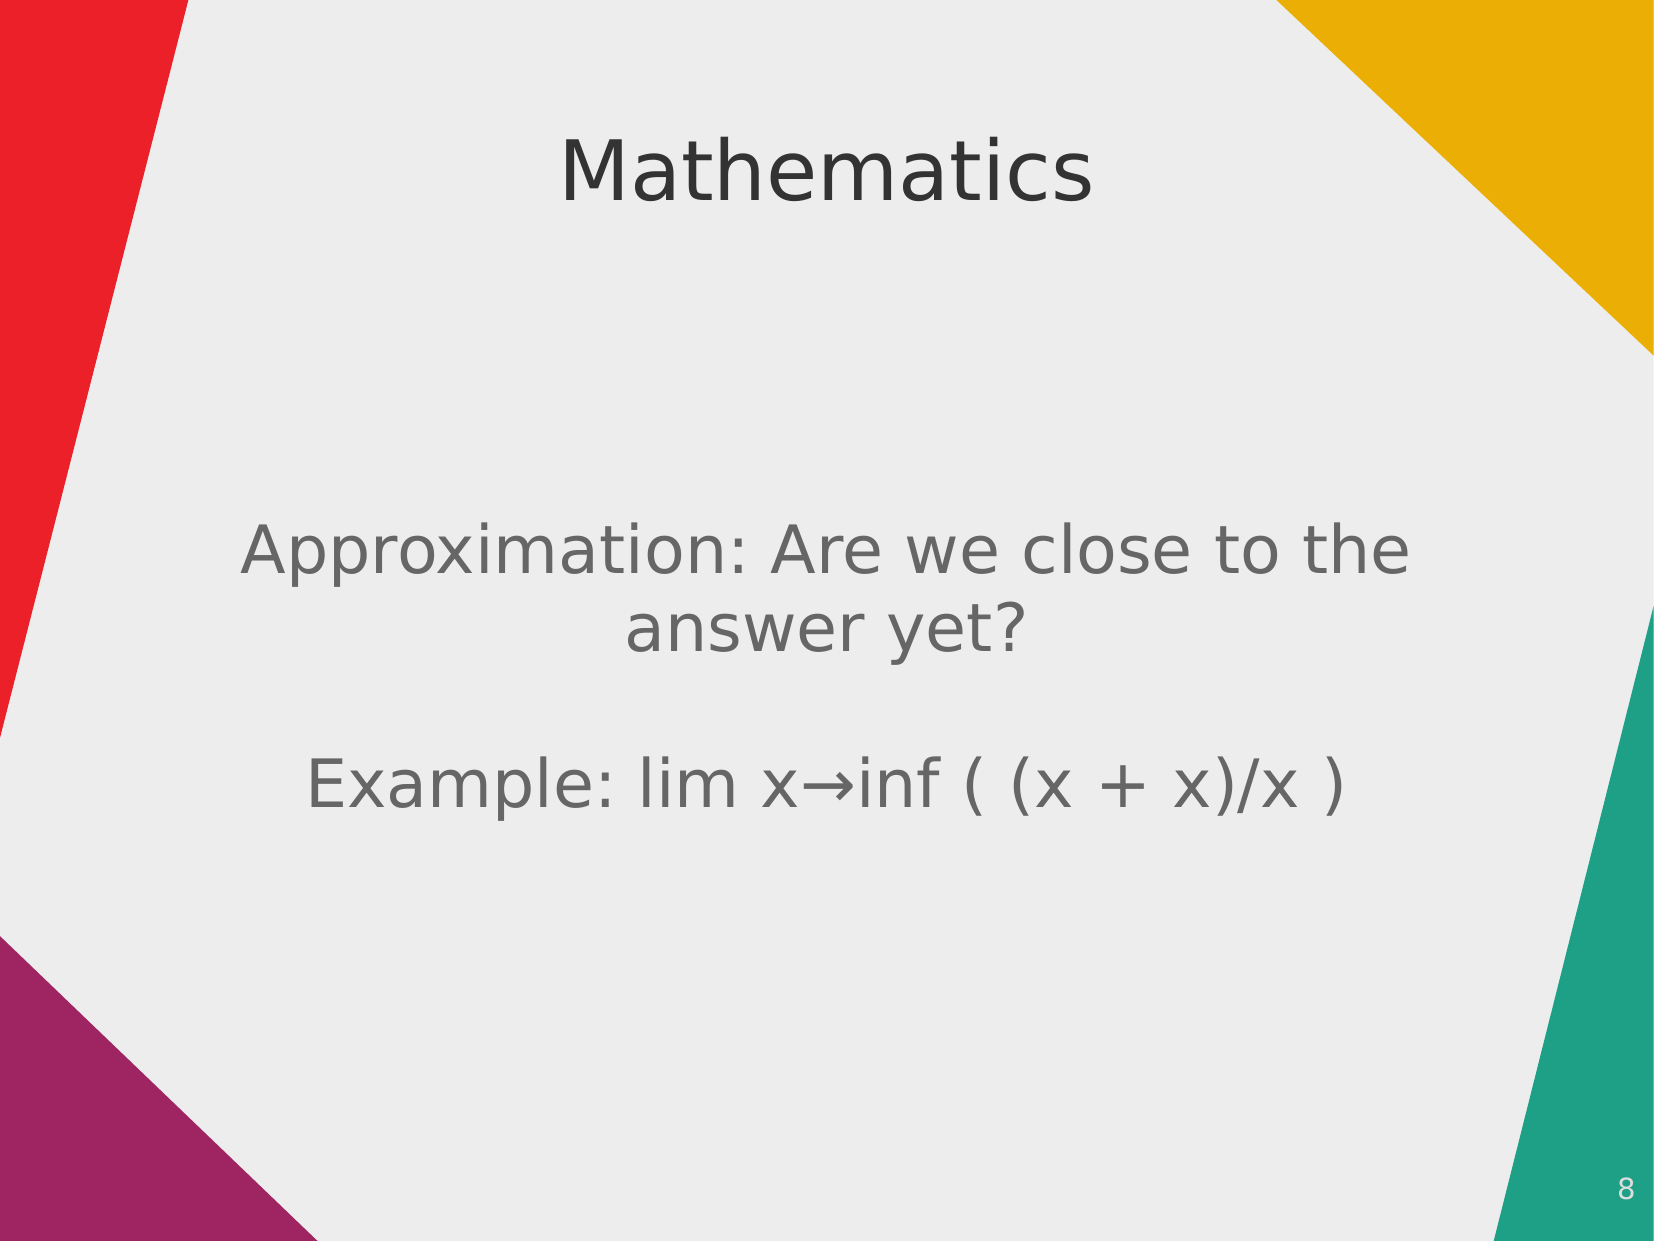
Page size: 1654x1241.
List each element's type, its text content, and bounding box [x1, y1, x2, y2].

title Mathematics [114, 73, 1539, 271]
subtitle Approximation: Are we close to the answer yet? Example: lim x→inf ( (x + x)/x ) [114, 302, 1539, 1033]
